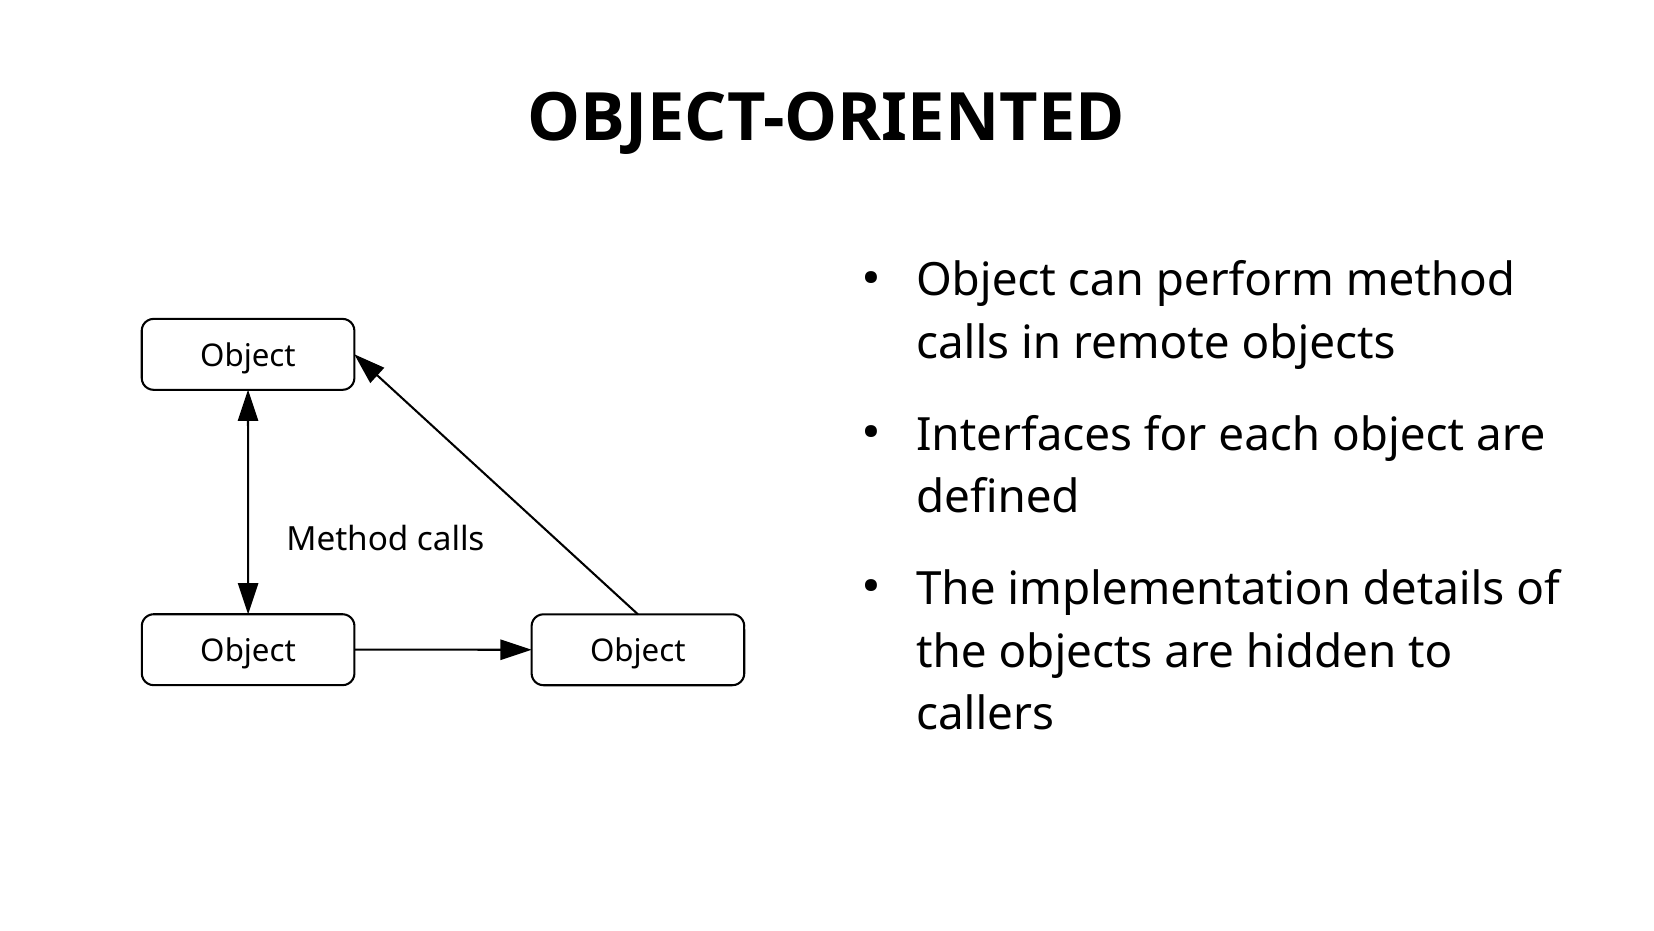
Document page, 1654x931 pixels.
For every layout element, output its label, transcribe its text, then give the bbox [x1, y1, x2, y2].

text_box Object [141, 614, 355, 686]
list Object can perform method calls in remote objects Interfaces for each object are defined The implementation details of the objects are hidden to callers [845, 246, 1572, 787]
text_box Object [141, 318, 355, 390]
title OBJECT-ORIENTED [82, 36, 1571, 193]
text_box Method calls [271, 507, 520, 564]
text_box Object [531, 614, 745, 686]
